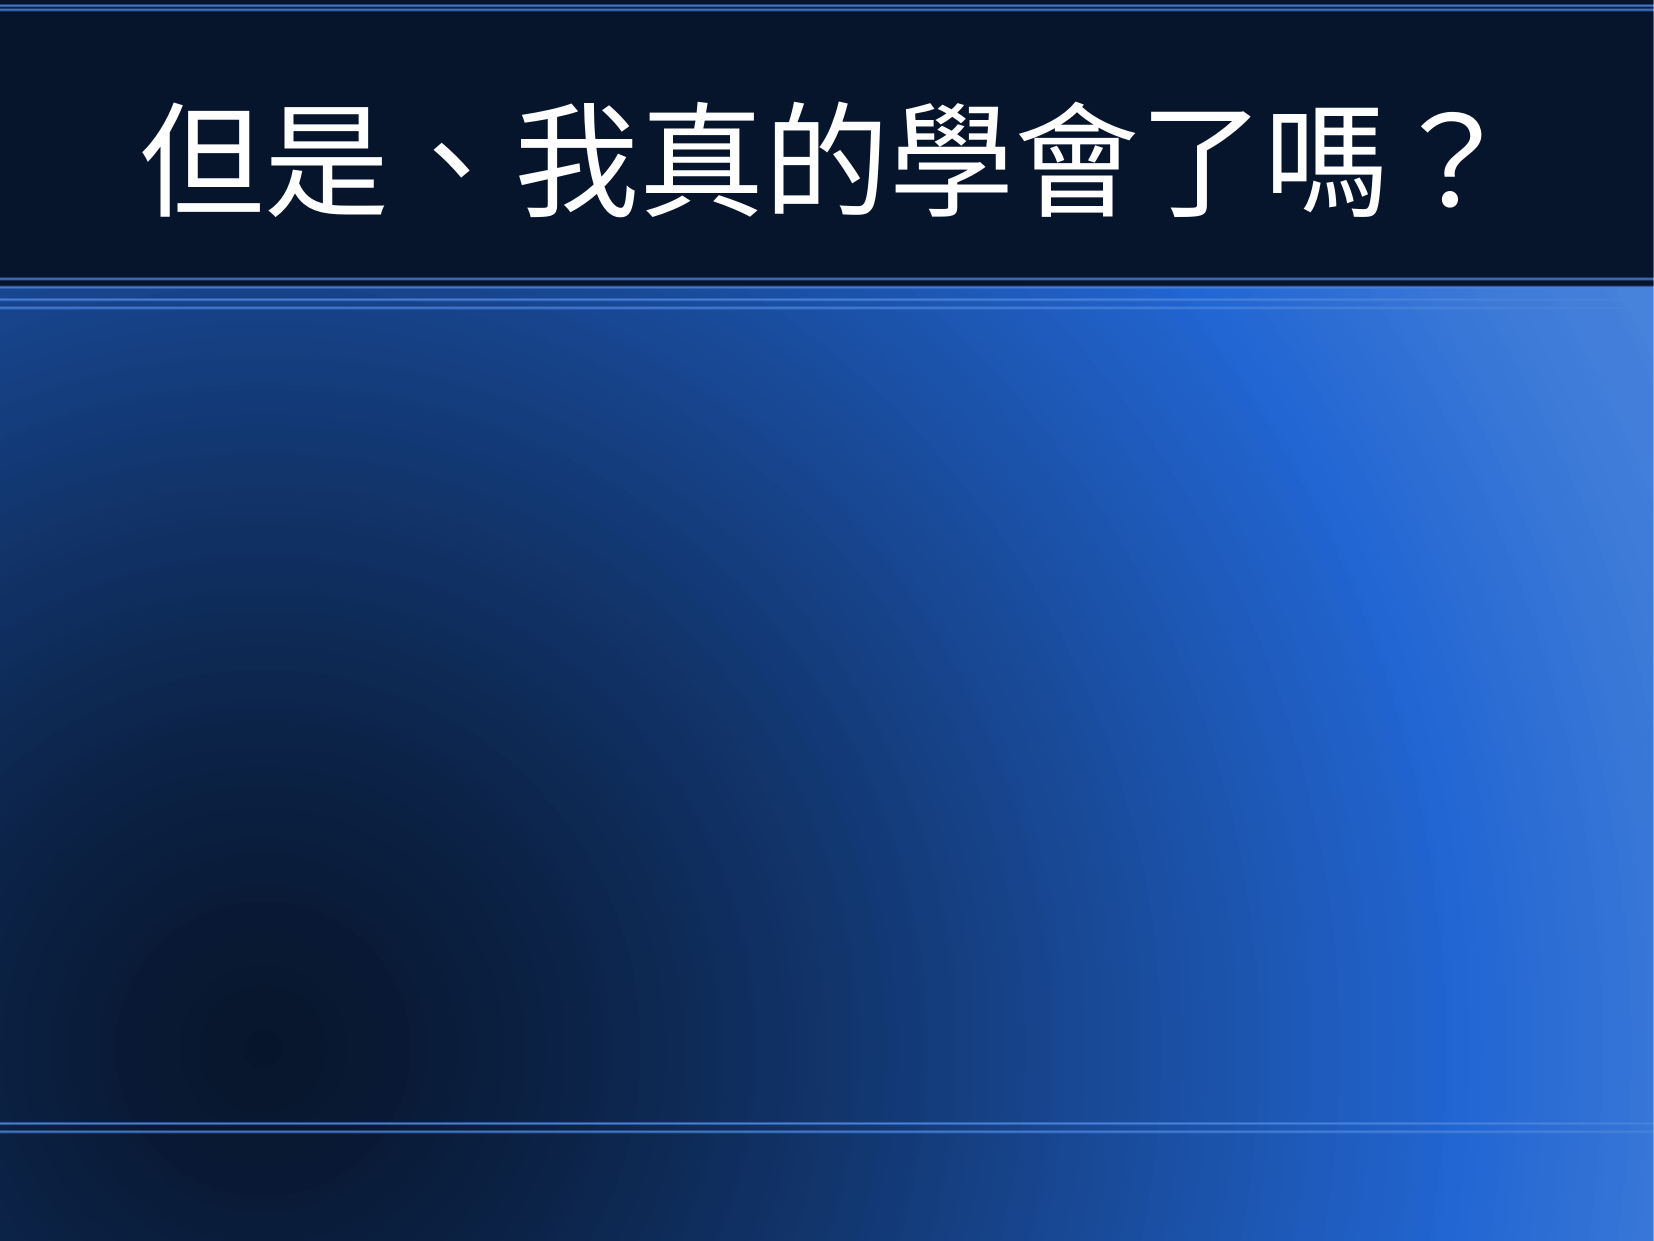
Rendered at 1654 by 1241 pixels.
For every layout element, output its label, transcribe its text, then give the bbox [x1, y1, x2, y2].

picture [0, 0, 1654, 1241]
title 但是、我真的學會了嗎？ [82, 49, 1571, 257]
